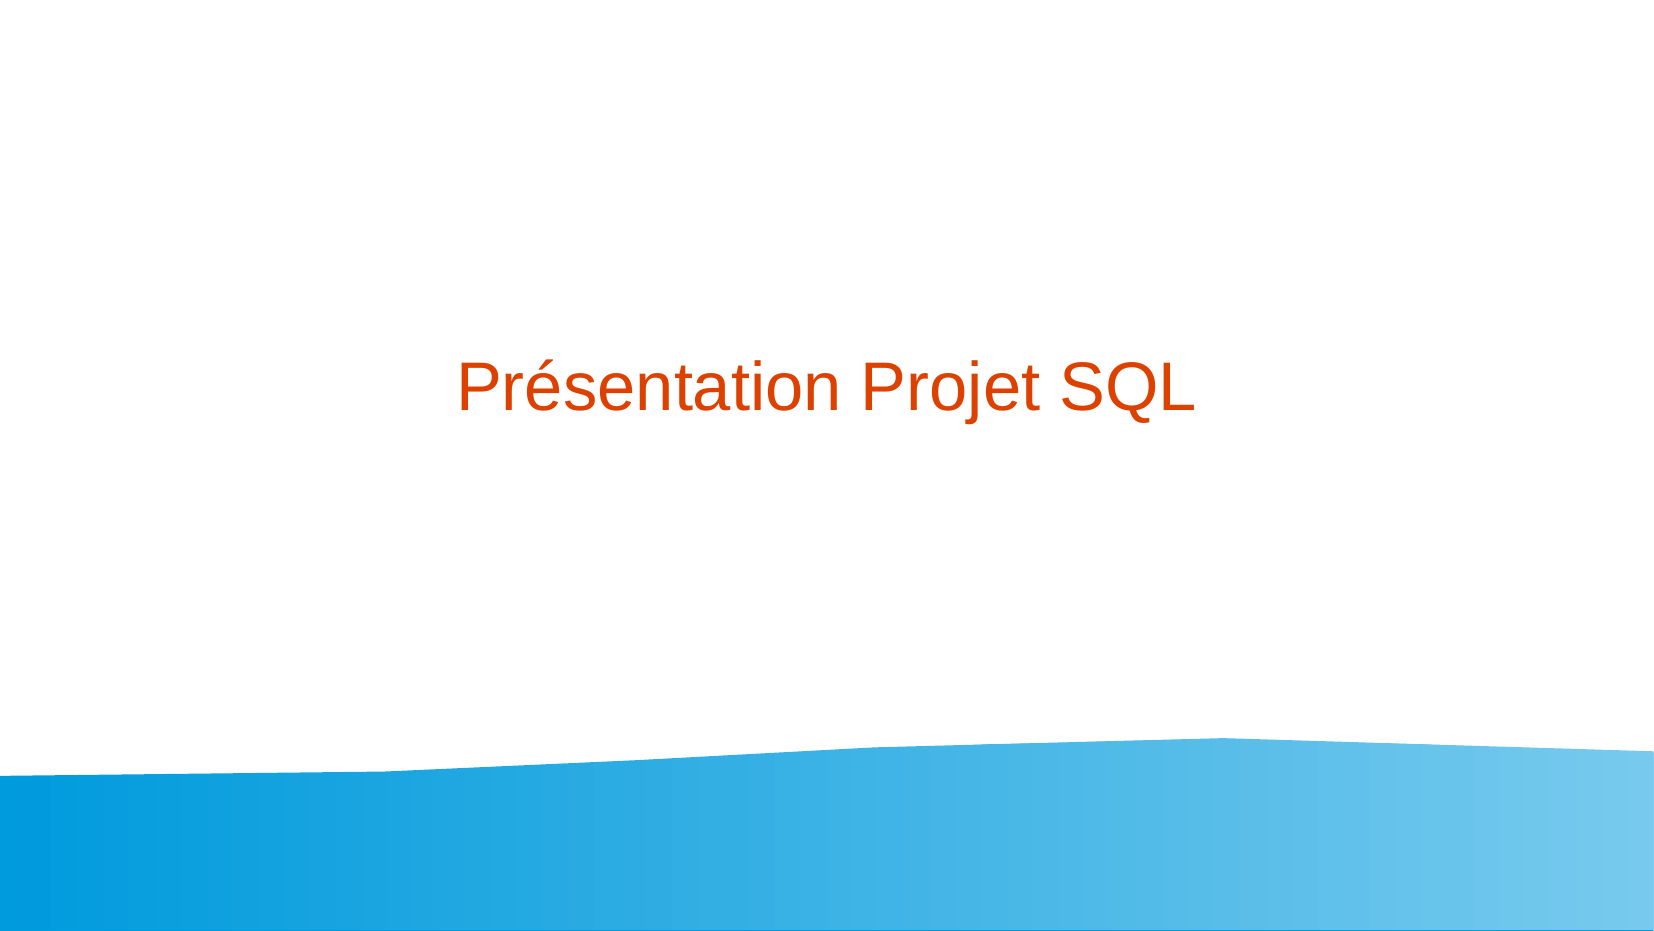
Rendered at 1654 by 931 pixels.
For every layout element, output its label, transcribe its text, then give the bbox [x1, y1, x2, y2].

title Présentation Projet SQL [0, 215, 1654, 558]
